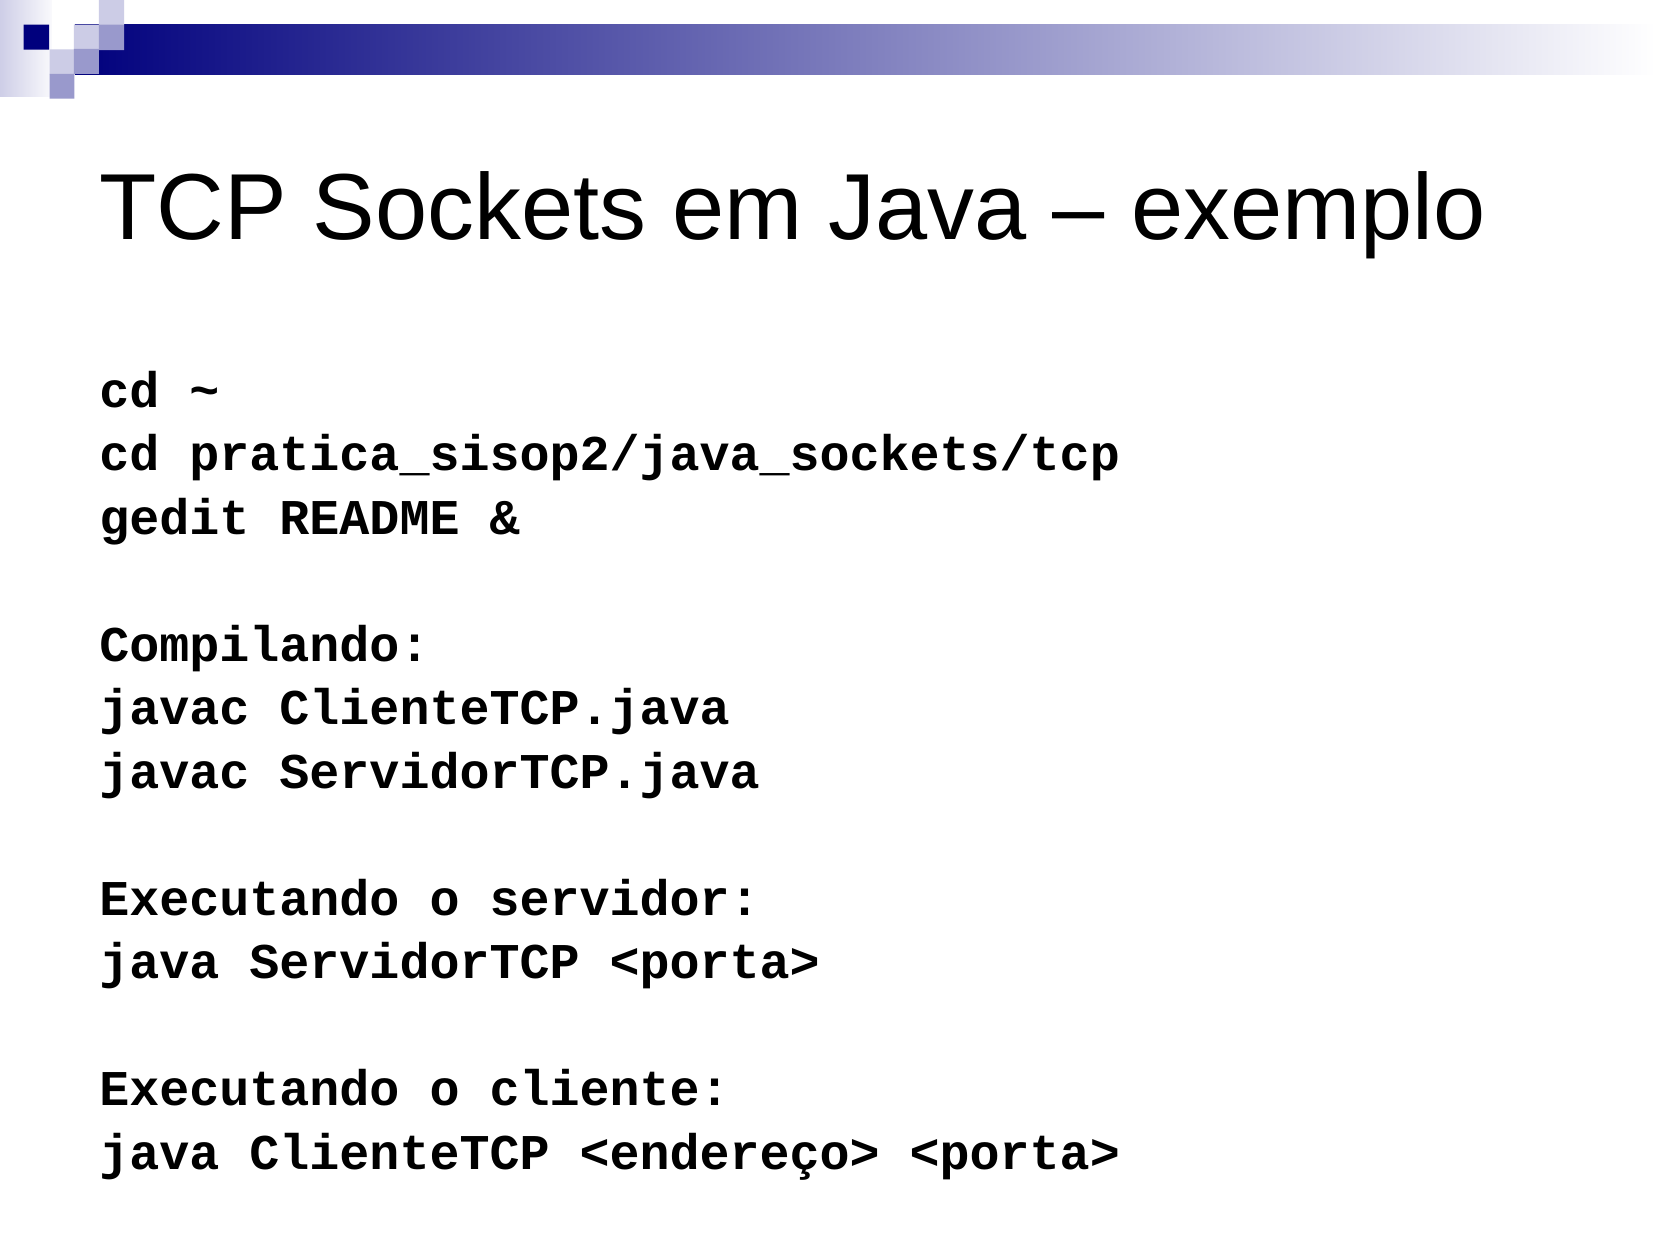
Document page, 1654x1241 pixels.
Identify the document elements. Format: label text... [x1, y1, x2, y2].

title TCP Sockets em Java – exemplo [82, 82, 1572, 331]
list cd ~ cd pratica_sisop2/java_sockets/tcp gedit README & Compilando: javac ClienteTCP.java javac ServidorTCP.java Executando o servidor: java ServidorTCP <porta> Executando o cliente: java ClienteTCP <endereço> <porta> [82, 358, 1572, 1227]
